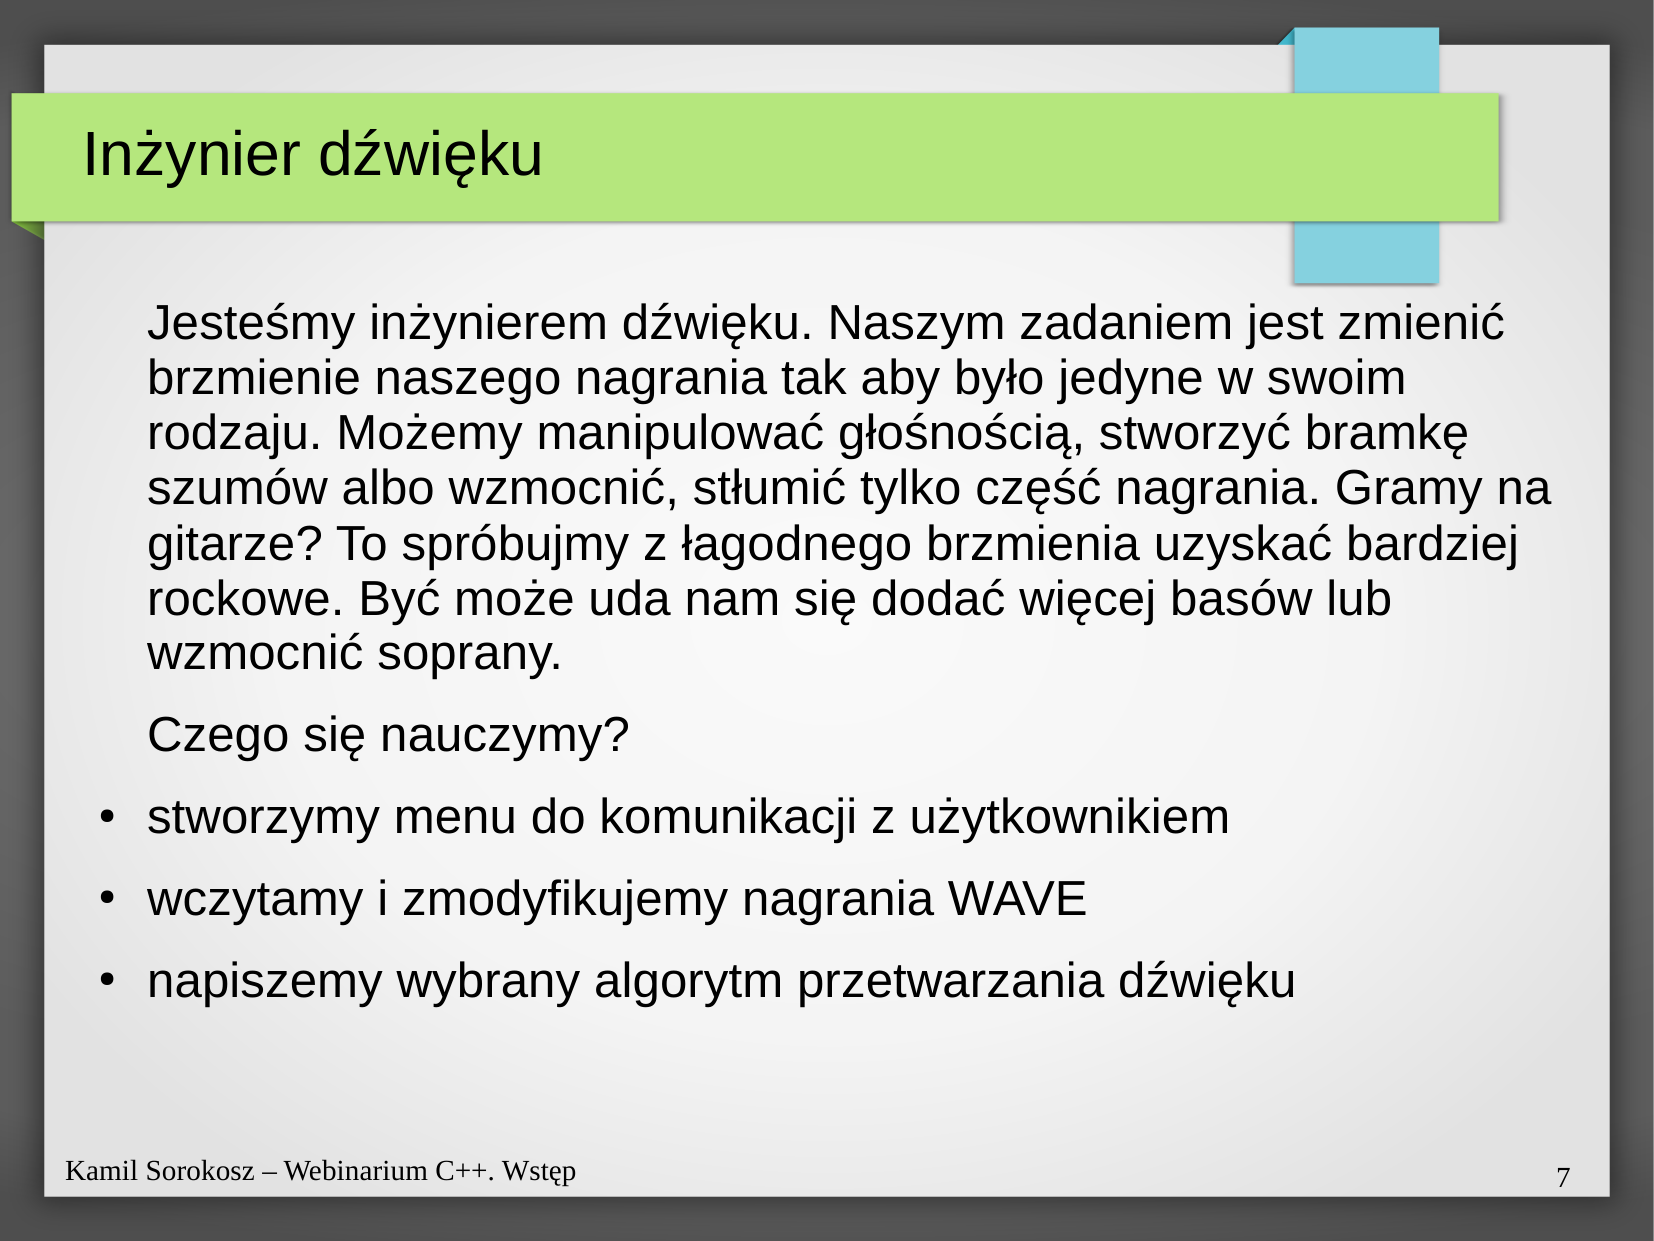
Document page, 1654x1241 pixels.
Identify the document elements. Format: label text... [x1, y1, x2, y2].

title Inżynier dźwięku [82, 94, 1506, 213]
picture [0, 0, 1654, 1241]
list Jesteśmy inżynierem dźwięku. Naszym zadaniem jest zmienić brzmienie naszego nagrania tak aby było jedyne w swoim rodzaju. Możemy manipulować głośnością, stworzyć bramkę szumów albo wzmocnić, stłumić tylko część nagrania. Gramy na gitarze? To spróbujmy z łagodnego brzmienia uzyskać bardziej rockowe. Być może uda nam się dodać więcej basów lub wzmocnić soprany. Czego się nauczymy? stworzymy menu do komunikacji z użytkownikiem wczytamy i zmodyfikujemy nagrania WAVE napiszemy wybrany algorytm przetwarzania dźwięku [82, 295, 1571, 1015]
